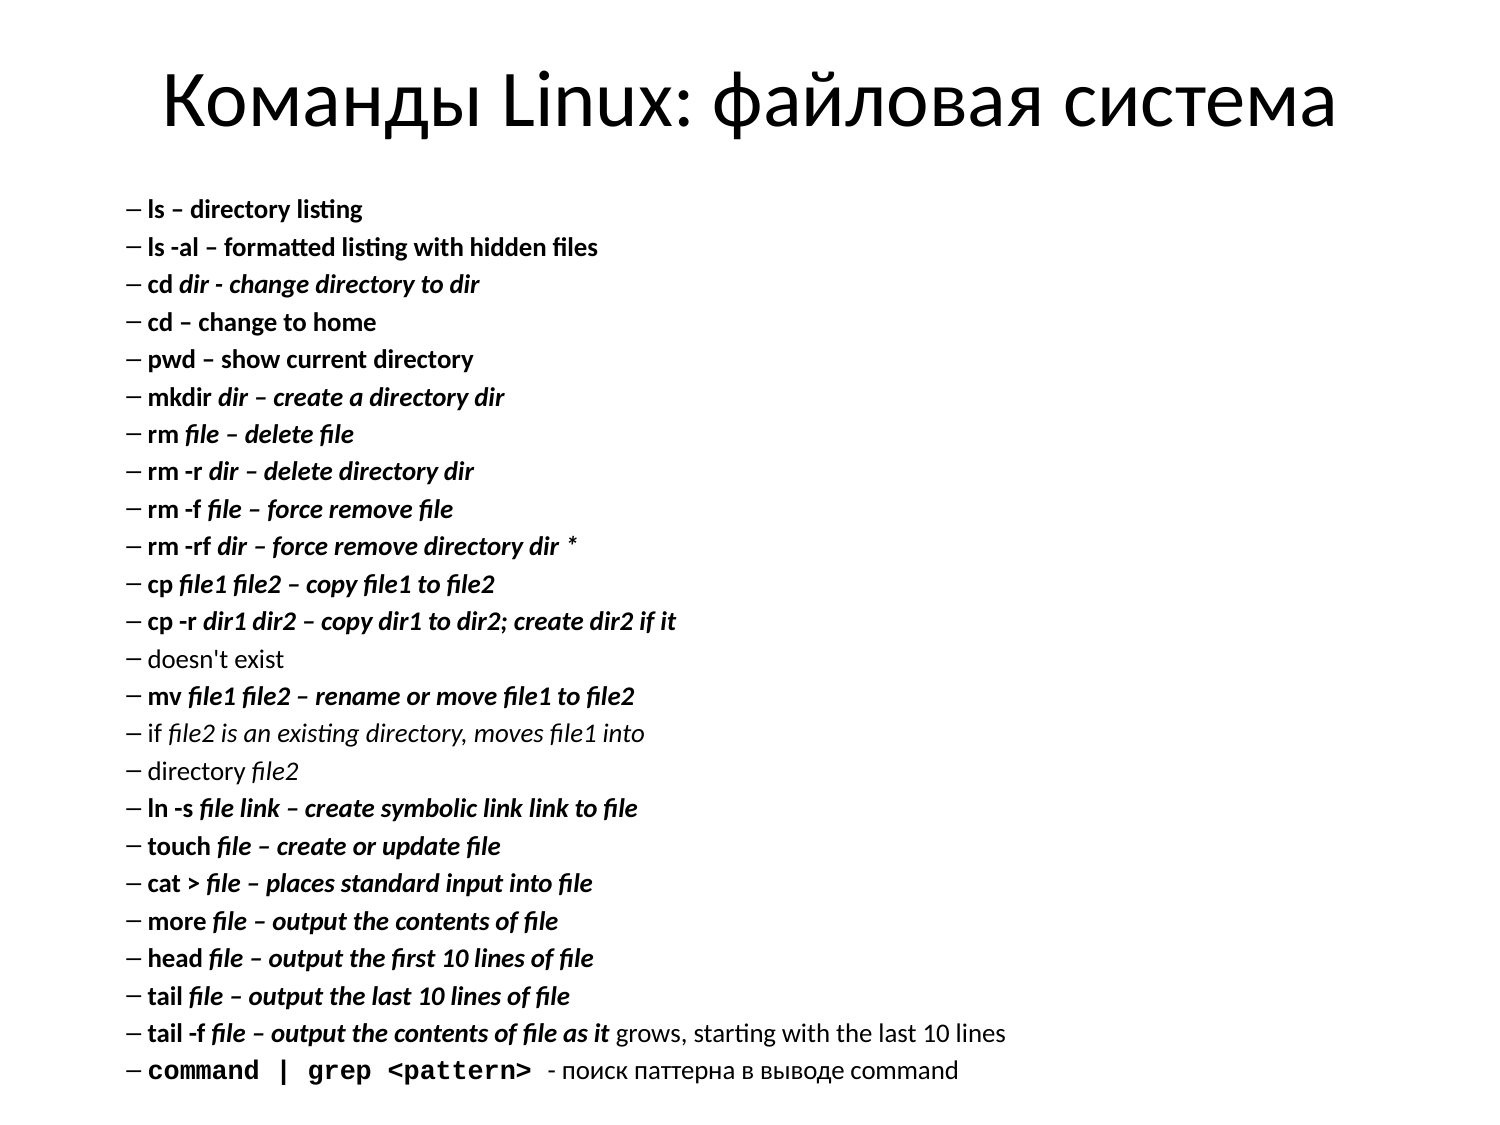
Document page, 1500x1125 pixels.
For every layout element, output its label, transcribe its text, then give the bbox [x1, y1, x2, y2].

title Команды Linux: файловая система [76, 0, 1427, 184]
list ls – directory listing ls -al – formatted listing with hidden files cd dir - change directory to dir cd – change to home pwd – show current directory mkdir dir – create a directory dir rm file – delete file rm -r dir – delete directory dir rm -f file – force remove file rm -rf dir – force remove directory dir * cp file1 file2 – copy file1 to file2 cp -r dir1 dir2 – copy dir1 to dir2; create dir2 if it doesn't exist mv file1 file2 – rename or move file1 to file2 if file2 is an existing directory, moves file1 into directory file2 ln -s file link – create symbolic link link to file touch file – create or update file cat > file – places standard input into file more file – output the contents of file head file – output the first 10 lines of file tail file – output the last 10 lines of file tail -f file – output the contents of file as it grows, starting with the last 10 lines command | grep <pattern> - поиск паттерна в выводе command [76, 184, 1427, 1094]
